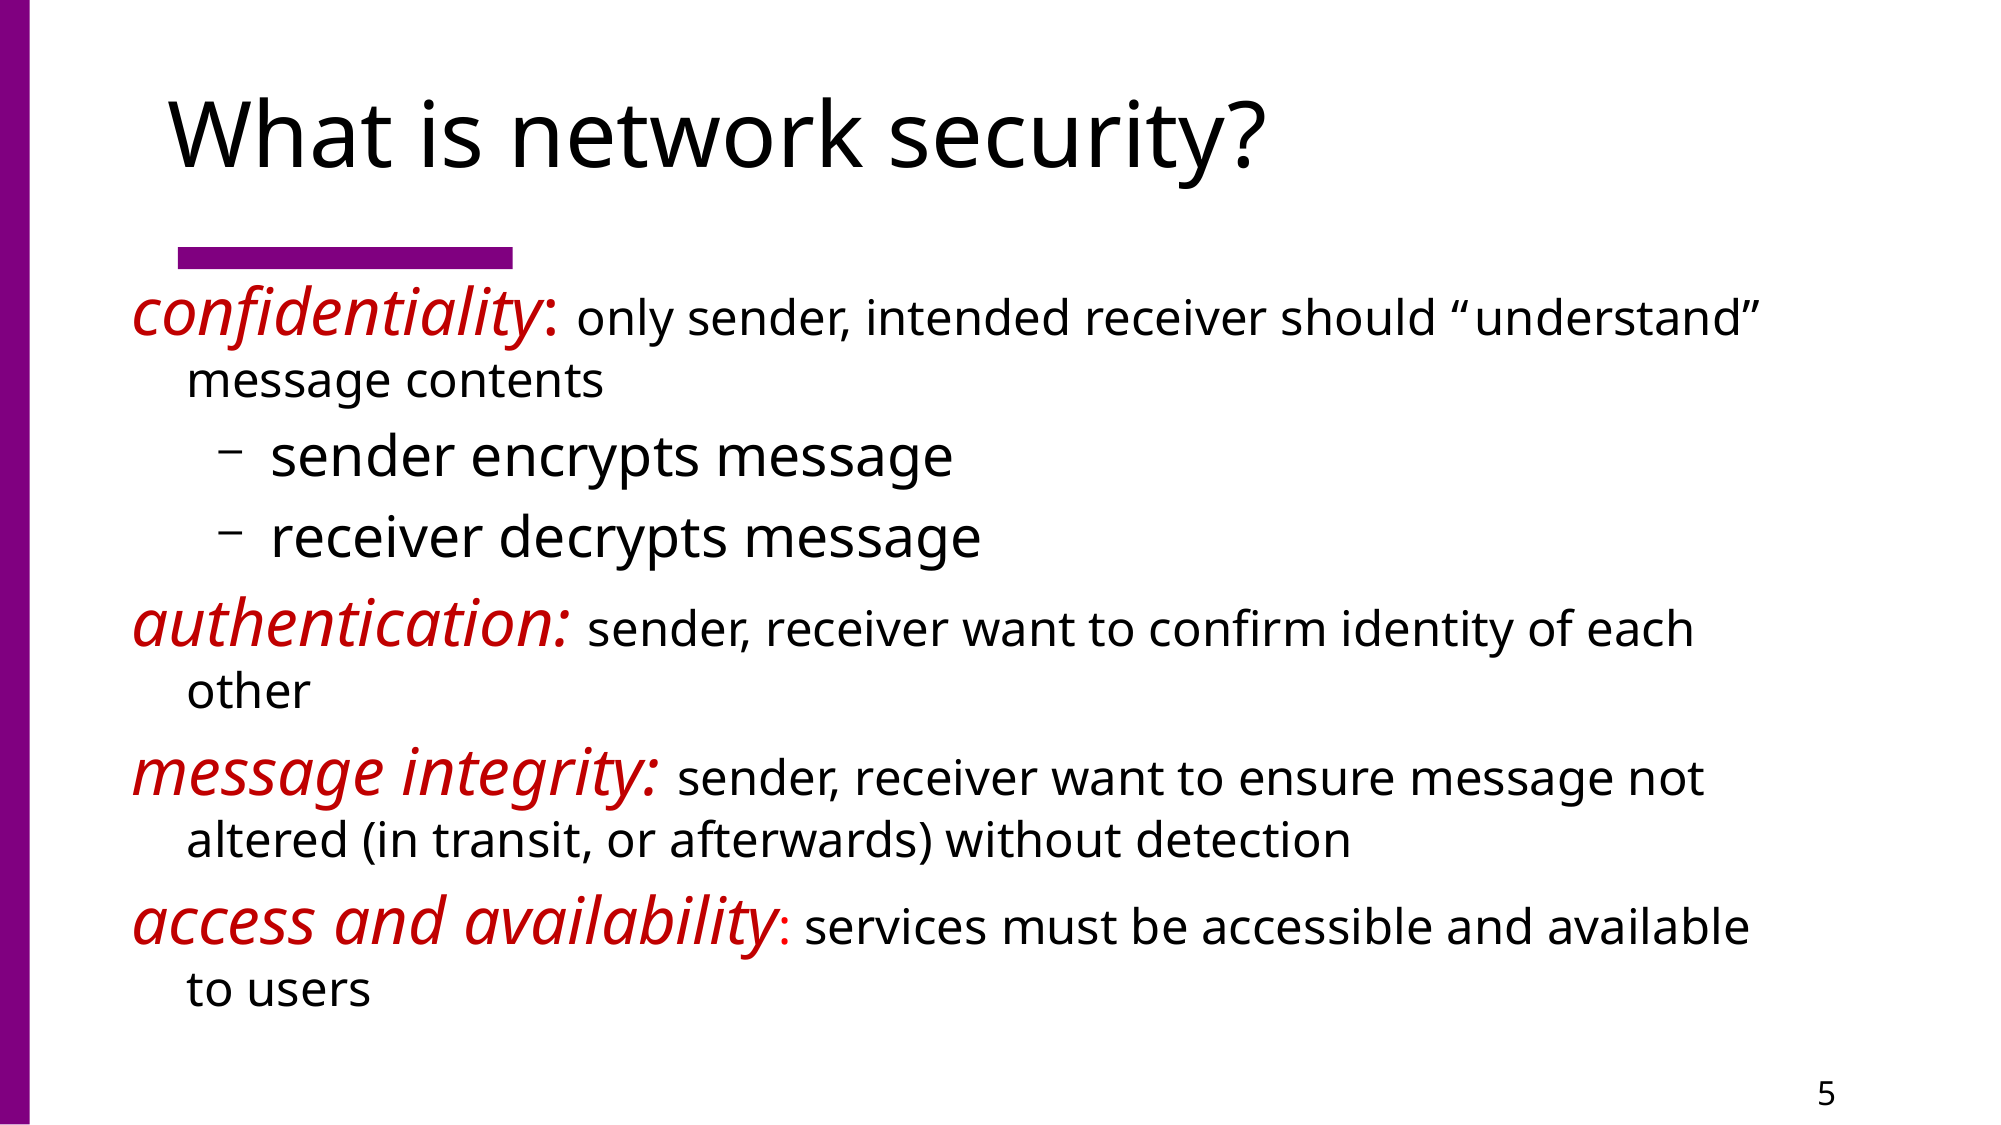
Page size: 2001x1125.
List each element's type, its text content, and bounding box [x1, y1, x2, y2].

title What is network security? [116, 37, 1817, 225]
list confidentiality: only sender, intended receiver should “understand” message contents sender encrypts message receiver decrypts message authentication: sender, receiver want to confirm identity of each other message integrity: sender, receiver want to ensure message not altered (in transit, or afterwards) without detection access and availability: services must be accessible and available to users [116, 262, 1817, 1026]
